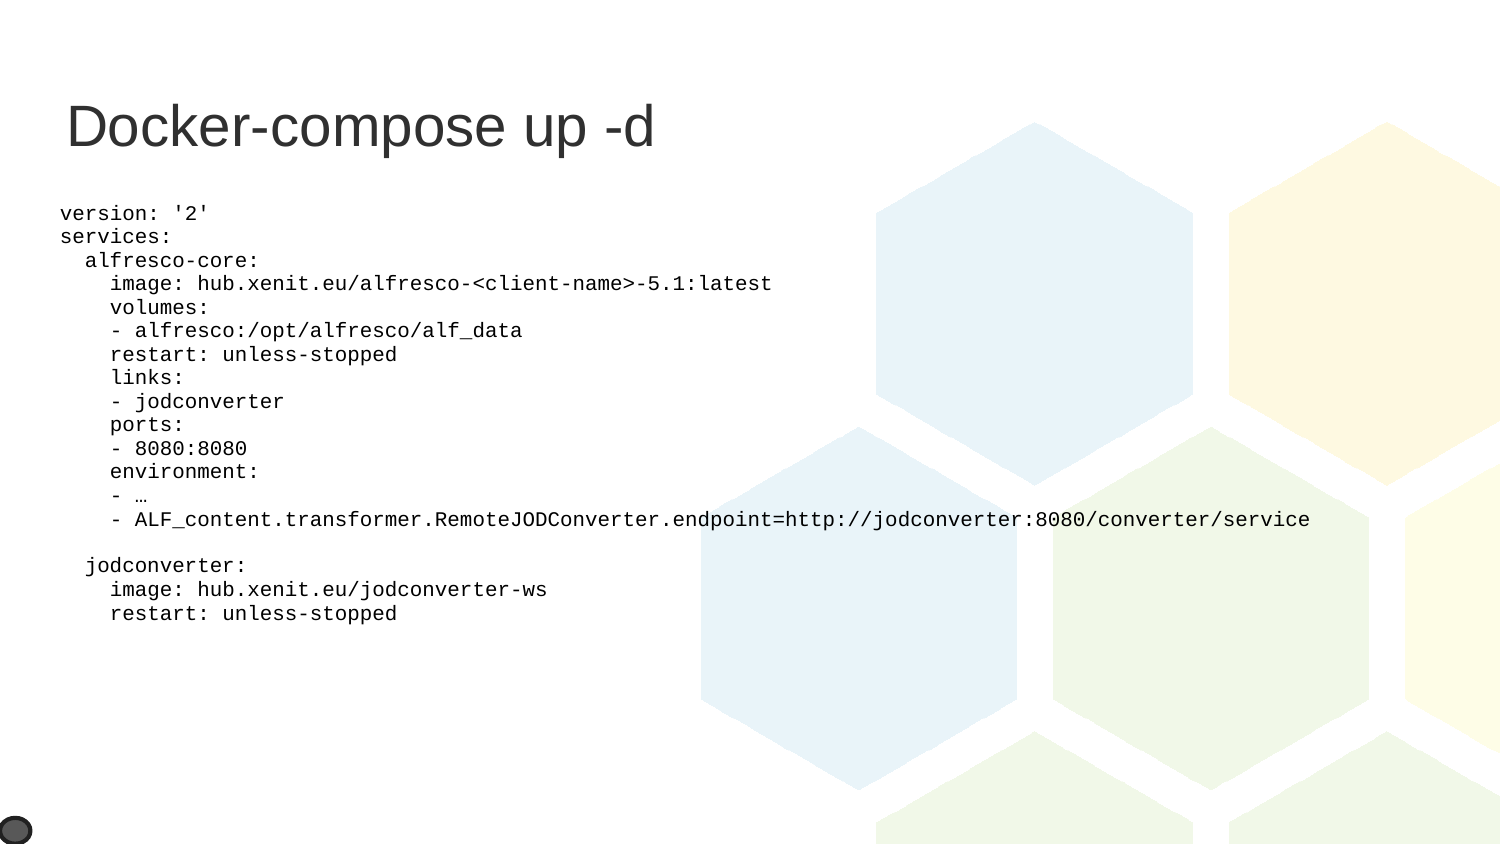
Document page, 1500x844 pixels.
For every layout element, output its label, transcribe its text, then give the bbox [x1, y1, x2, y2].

title Docker-compose up -d [51, 72, 1449, 167]
picture [0, 0, 1500, 844]
text_box [0, 817, 31, 844]
text_box version: '2' services: alfresco-core: image: hub.xenit.eu/alfresco-<client-name>-5.1:latest volumes: - alfresco:/opt/alfresco/alf_data restart: unless-stopped links: - jodconverter ports: - 8080:8080 environment: - … - ALF_content.transformer.RemoteJODConverter.endpoint=http://jodconverter:8080/converter/service jodconverter: image: hub.xenit.eu/jodconverter-ws restart: unless-stopped [45, 195, 1363, 796]
picture [0, 836, 10, 844]
